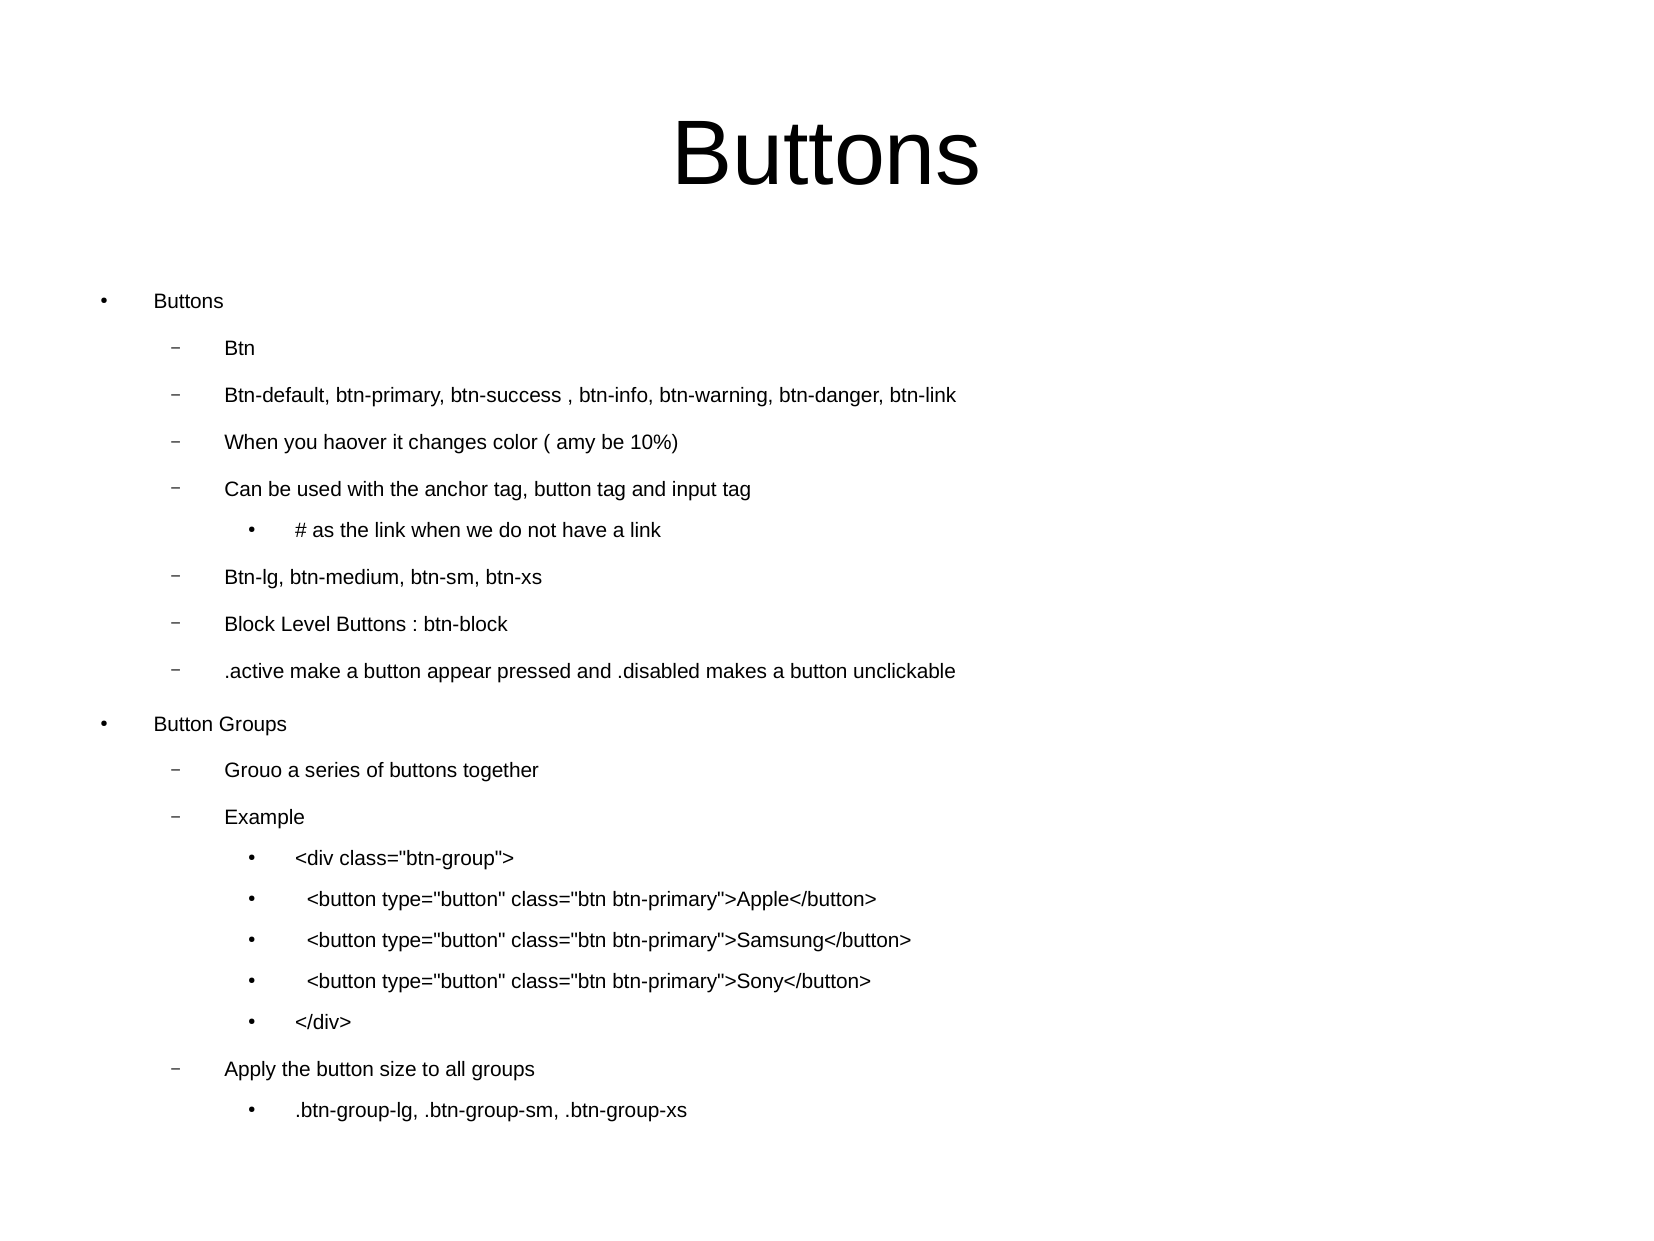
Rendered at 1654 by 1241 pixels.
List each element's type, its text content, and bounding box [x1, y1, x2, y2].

list Buttons Btn Btn-default, btn-primary, btn-success , btn-info, btn-warning, btn-danger, btn-link When you haover it changes color ( amy be 10%) Can be used with the anchor tag, button tag and input tag # as the link when we do not have a link Btn-lg, btn-medium, btn-sm, btn-xs Block Level Buttons : btn-block .active make a button appear pressed and .disabled makes a button unclickable Button Groups Grouo a series of buttons together Example <div class="btn-group"> <button type="button" class="btn btn-primary">Apple</button> <button type="button" class="btn btn-primary">Samsung</button> <button type="button" class="btn btn-primary">Sony</button> </div> Apply the button size to all groups .btn-group-lg, .btn-group-sm, .btn-group-xs [82, 290, 1571, 1217]
title Buttons [82, 49, 1571, 257]
